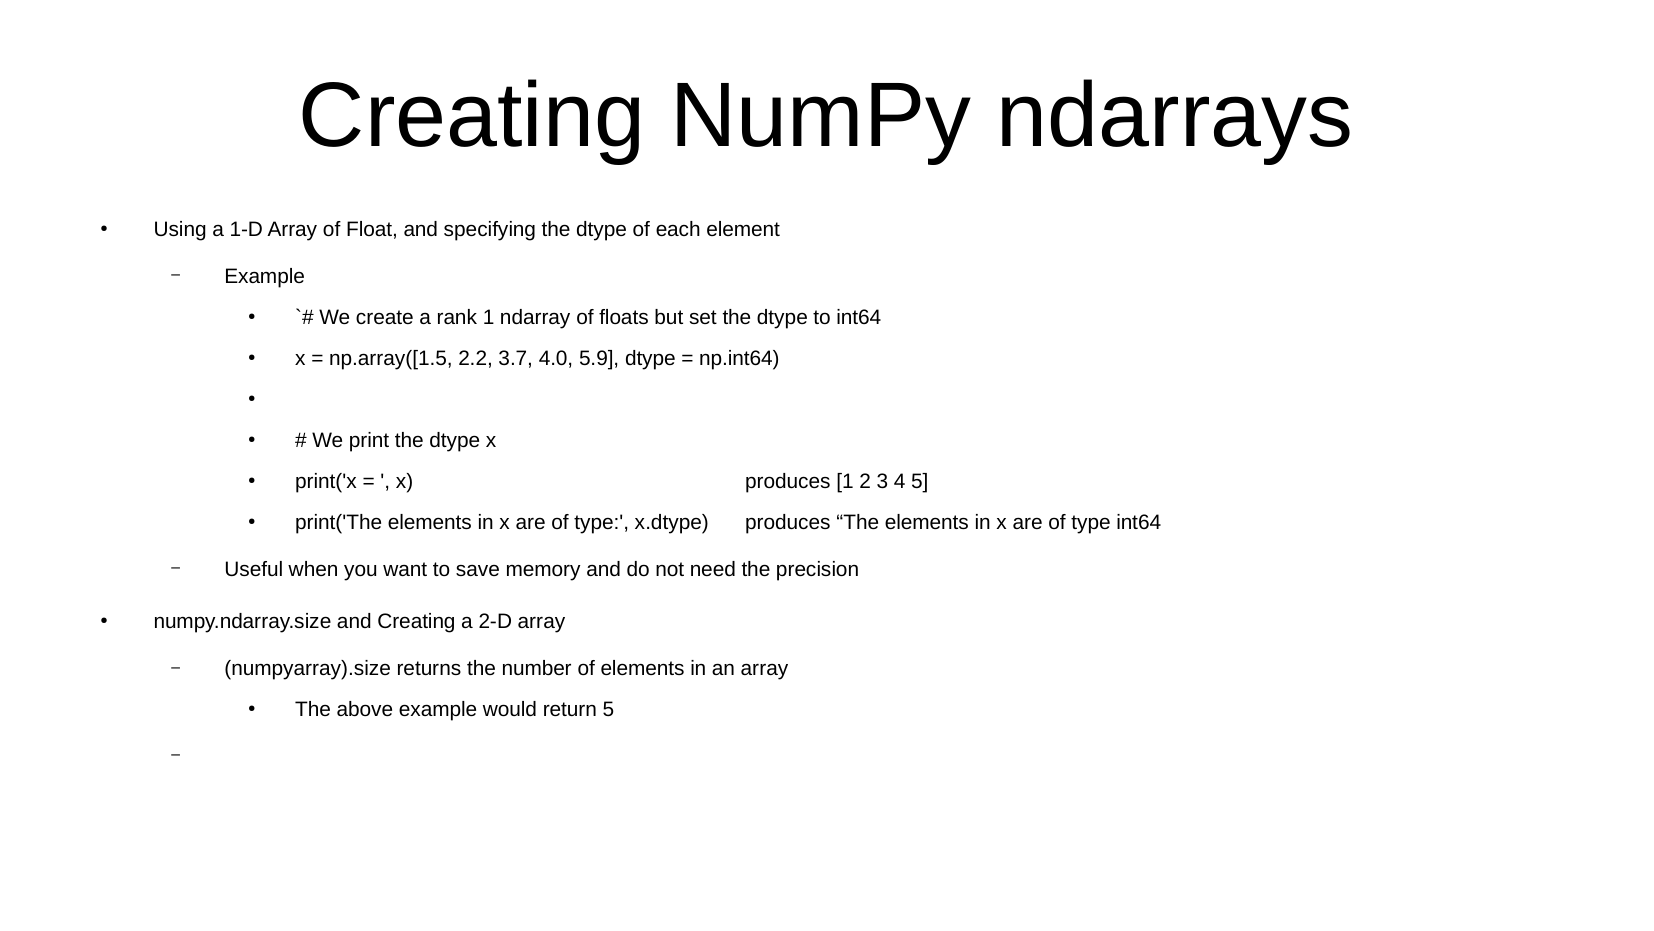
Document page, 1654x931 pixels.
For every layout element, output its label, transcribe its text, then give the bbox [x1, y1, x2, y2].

list Using a 1-D Array of Float, and specifying the dtype of each element Example `# We create a rank 1 ndarray of floats but set the dtype to int64 x = np.array([1.5, 2.2, 3.7, 4.0, 5.9], dtype = np.int64) # We print the dtype x print('x = ', x) produces [1 2 3 4 5] print('The elements in x are of type:', x.dtype) produces “The elements in x are of type int64 Useful when you want to save memory and do not need the precision numpy.ndarray.size and Creating a 2-D array (numpyarray).size returns the number of elements in an array The above example would return 5 [82, 217, 1621, 901]
title Creating NumPy ndarrays [82, 37, 1571, 193]
